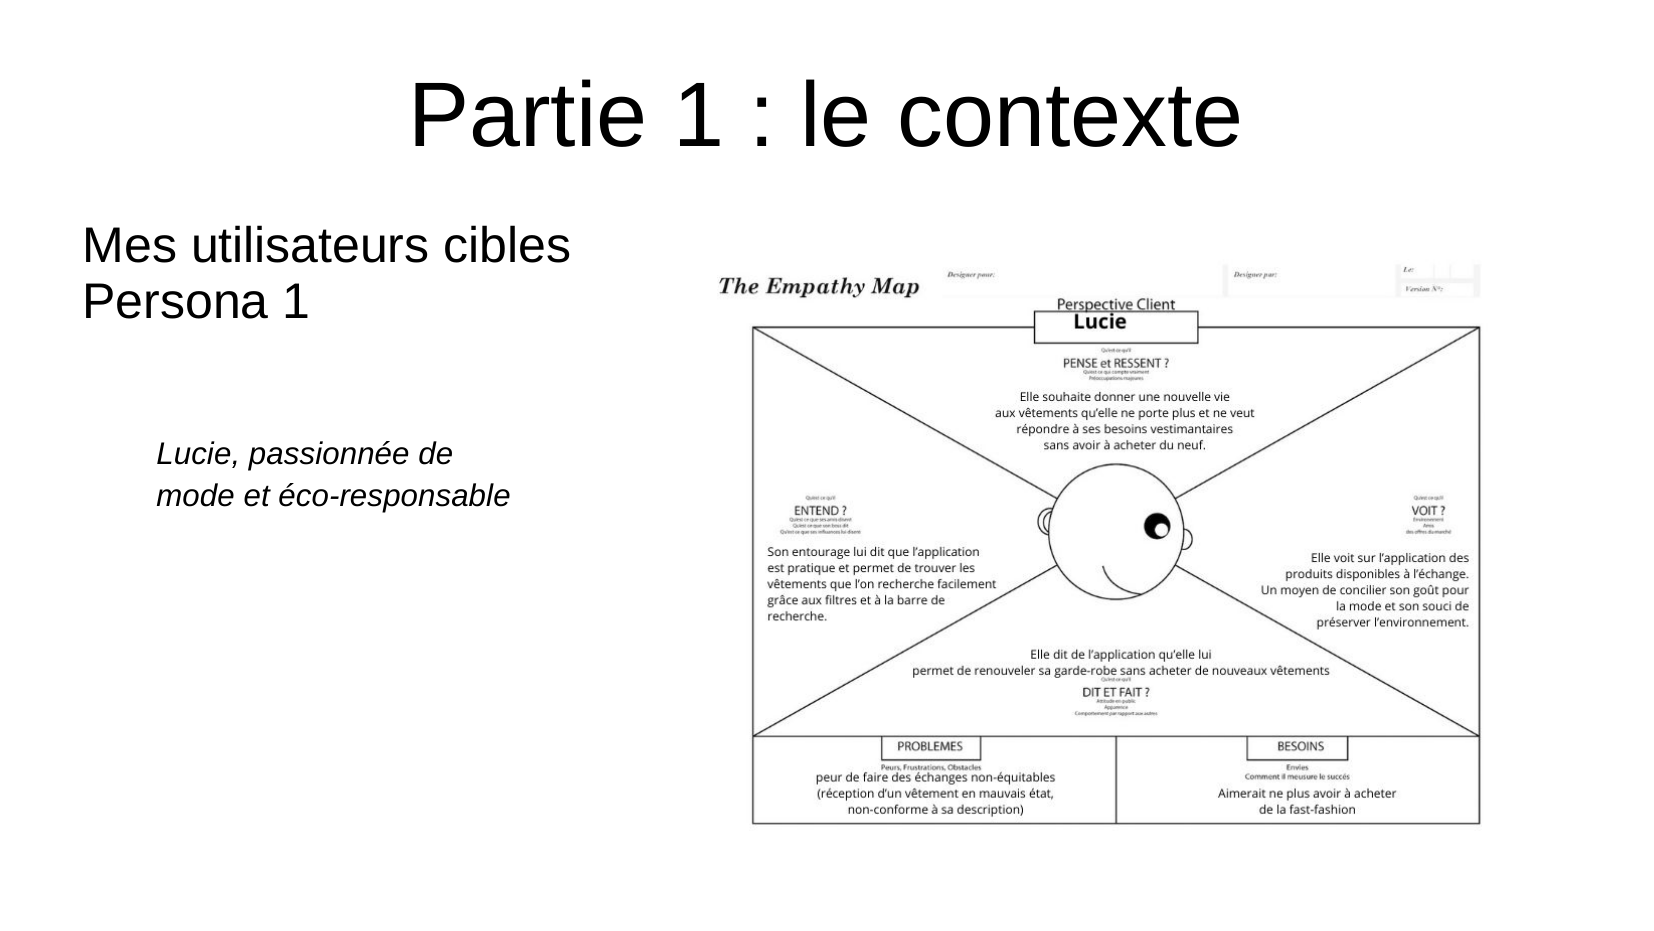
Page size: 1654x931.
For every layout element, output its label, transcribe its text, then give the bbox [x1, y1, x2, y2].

list Mes utilisateurs cibles Persona 1 Lucie, passionnée de mode et éco-responsable [82, 217, 1571, 758]
title Partie 1 : le contexte [82, 37, 1571, 193]
picture [696, 250, 1536, 857]
